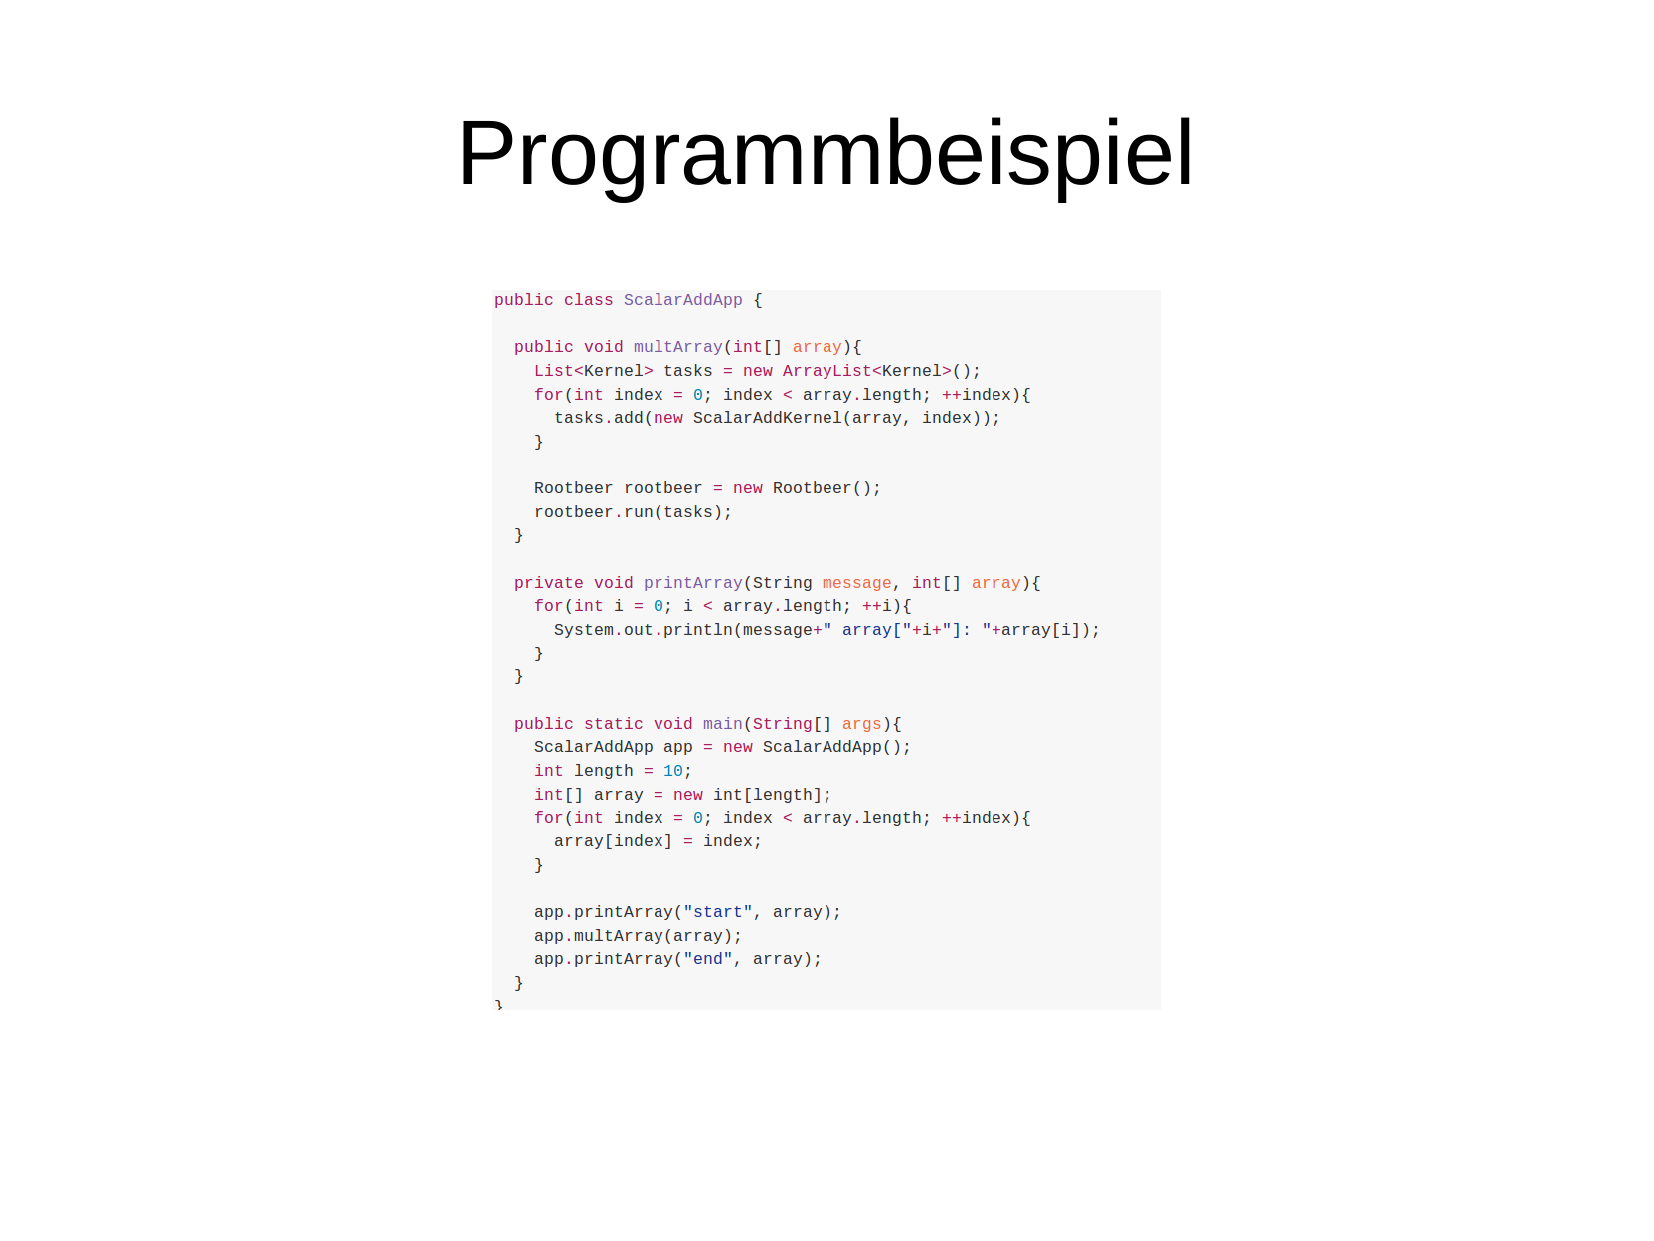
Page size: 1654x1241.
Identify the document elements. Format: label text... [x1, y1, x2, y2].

title Programmbeispiel [82, 49, 1571, 257]
picture [492, 290, 1161, 1010]
